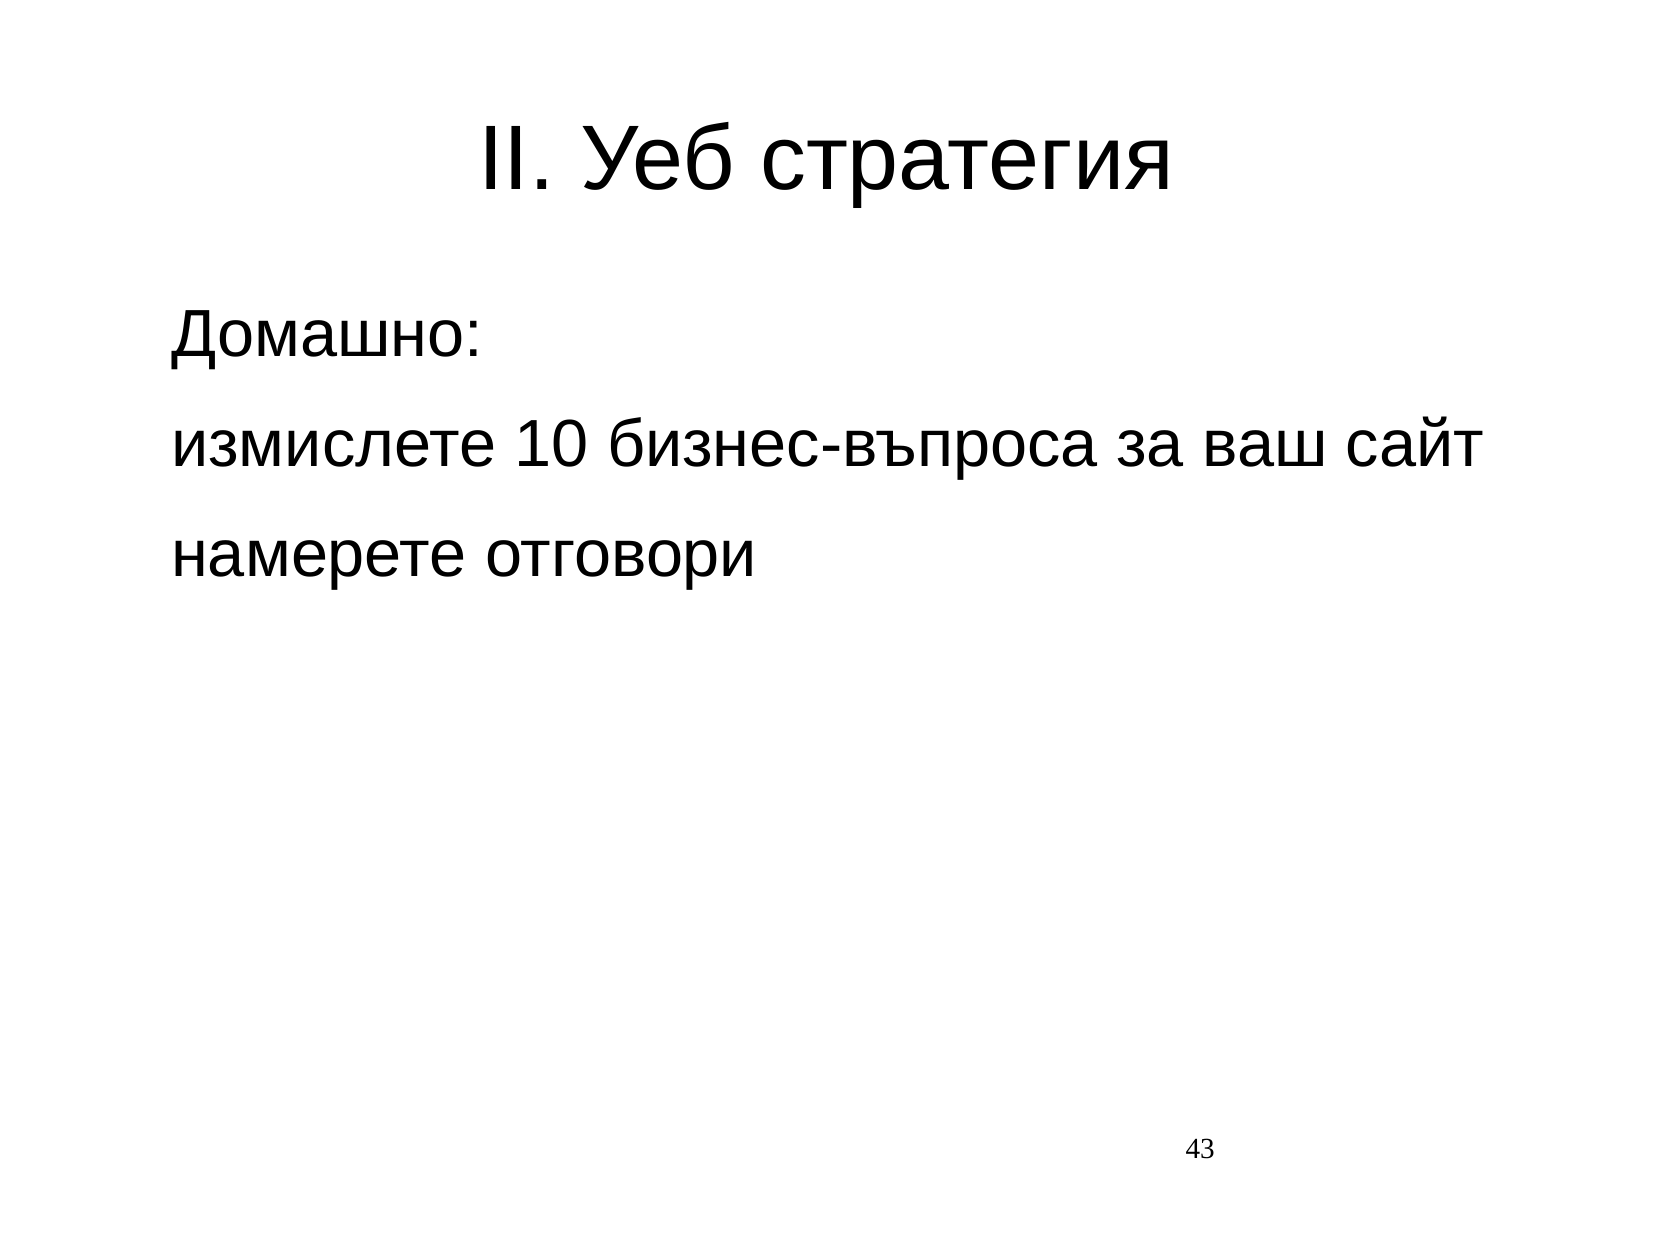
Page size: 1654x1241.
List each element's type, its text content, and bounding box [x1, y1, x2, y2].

title II. Уеб стратегия [82, 49, 1571, 257]
text_box [1185, 1129, 1571, 1216]
list Домашно: измислете 10 бизнес-въпроса за ваш сайт намерете отговори [82, 290, 1571, 1109]
